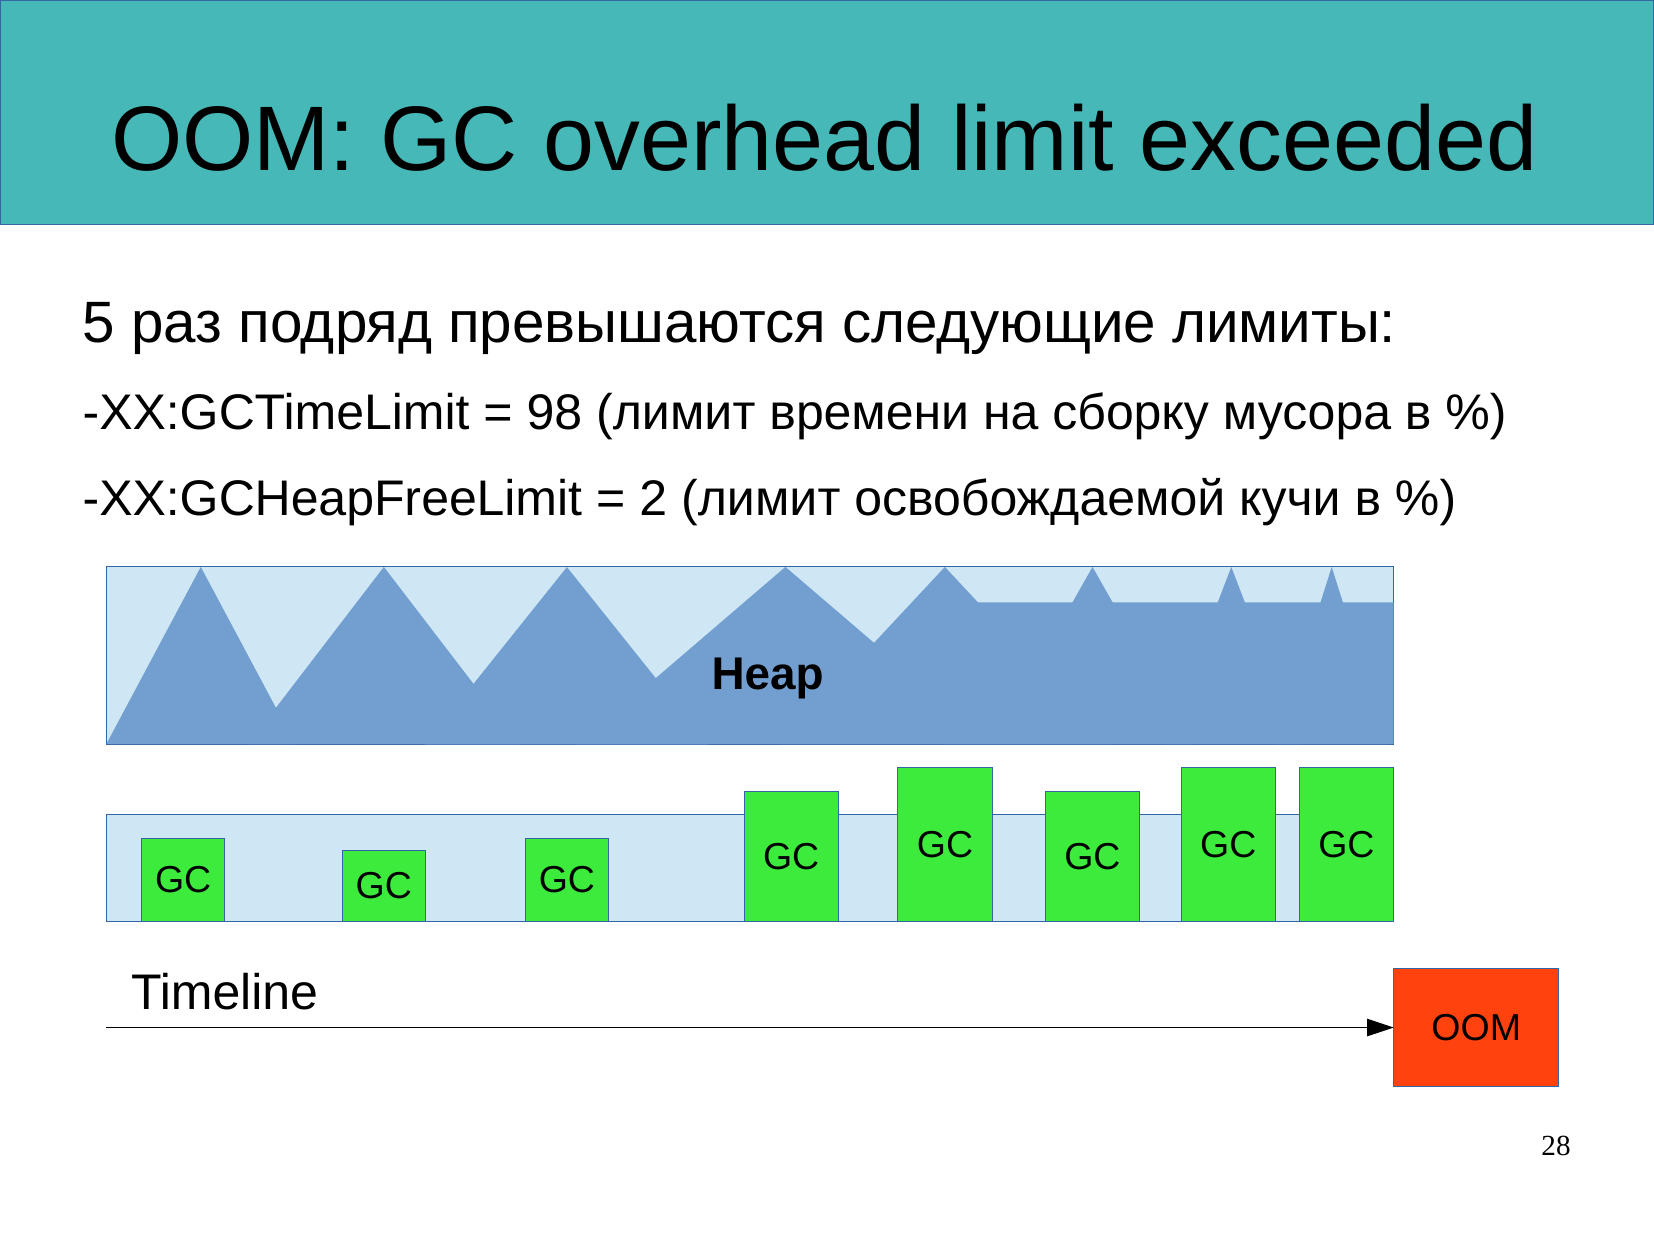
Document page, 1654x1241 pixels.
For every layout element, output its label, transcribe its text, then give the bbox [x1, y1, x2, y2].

text_box [106, 814, 744, 922]
text_box OOM [1393, 968, 1559, 1087]
text_box [1140, 814, 1181, 922]
text_box GC [1045, 791, 1140, 922]
text_box GC [525, 838, 609, 922]
list 5 раз подряд превышаются следующие лимиты: -XX:GCTimeLimit = 98 (лимит времени на сборку мусора в %) -XX:GCHeapFreeLimit = 2 (лимит освобождаемой кучи в %) [82, 290, 1571, 1099]
text_box [993, 814, 1045, 922]
text_box GC [1181, 767, 1276, 922]
title OOM: GC overhead limit exceeded [81, 35, 1570, 243]
text_box GC [141, 838, 225, 922]
text_box GC [342, 850, 426, 922]
text_box [106, 566, 1394, 745]
text_box Heap [472, 614, 1063, 733]
text_box GC [897, 767, 993, 922]
text_box Timeline [106, 950, 343, 1034]
text_box [839, 814, 897, 922]
text_box GC [744, 791, 839, 922]
text_box GC [1299, 767, 1394, 922]
text_box [1276, 814, 1299, 922]
